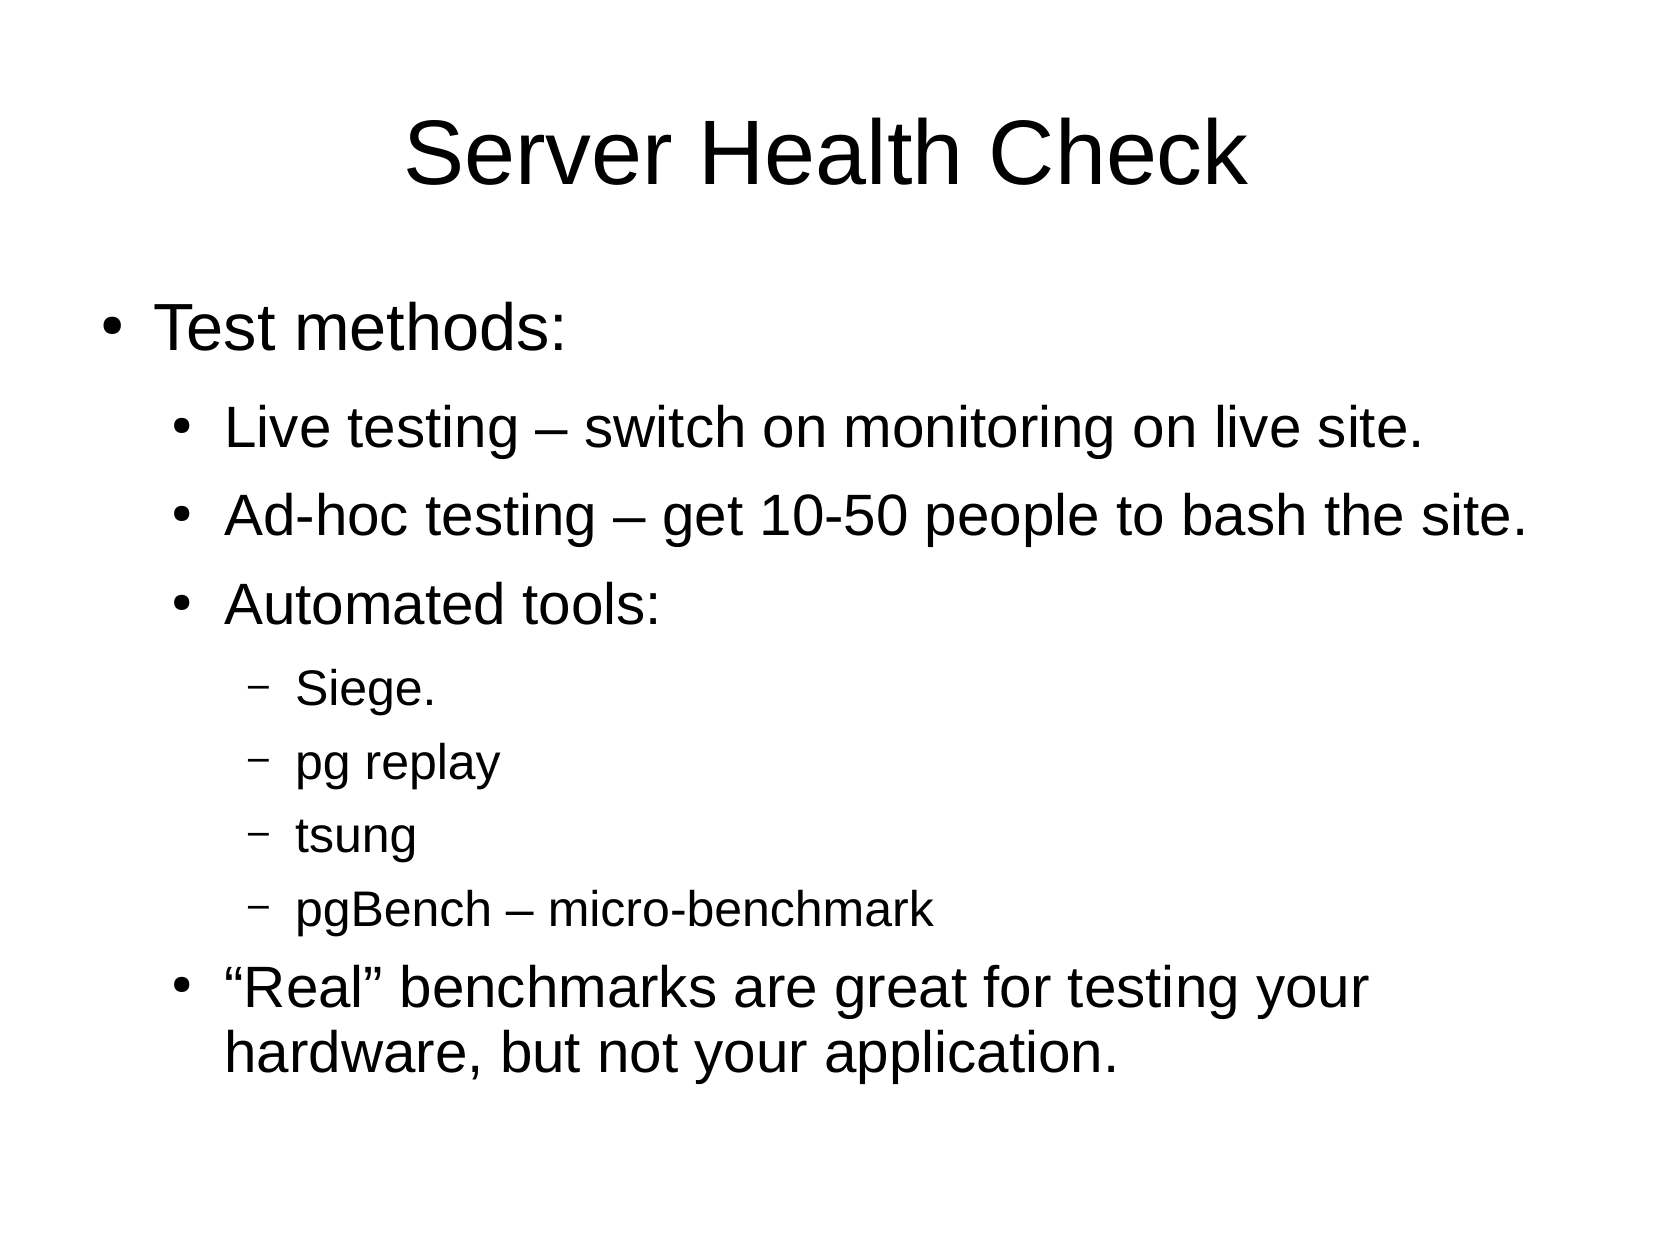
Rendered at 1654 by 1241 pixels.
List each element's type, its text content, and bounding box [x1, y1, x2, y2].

list Test methods: Live testing – switch on monitoring on live site. Ad-hoc testing – get 10-50 people to bash the site. Automated tools: Siege. pg replay tsung pgBench – micro-benchmark “Real” benchmarks are great for testing your hardware, but not your application. [82, 290, 1571, 1109]
title Server Health Check [82, 56, 1571, 250]
